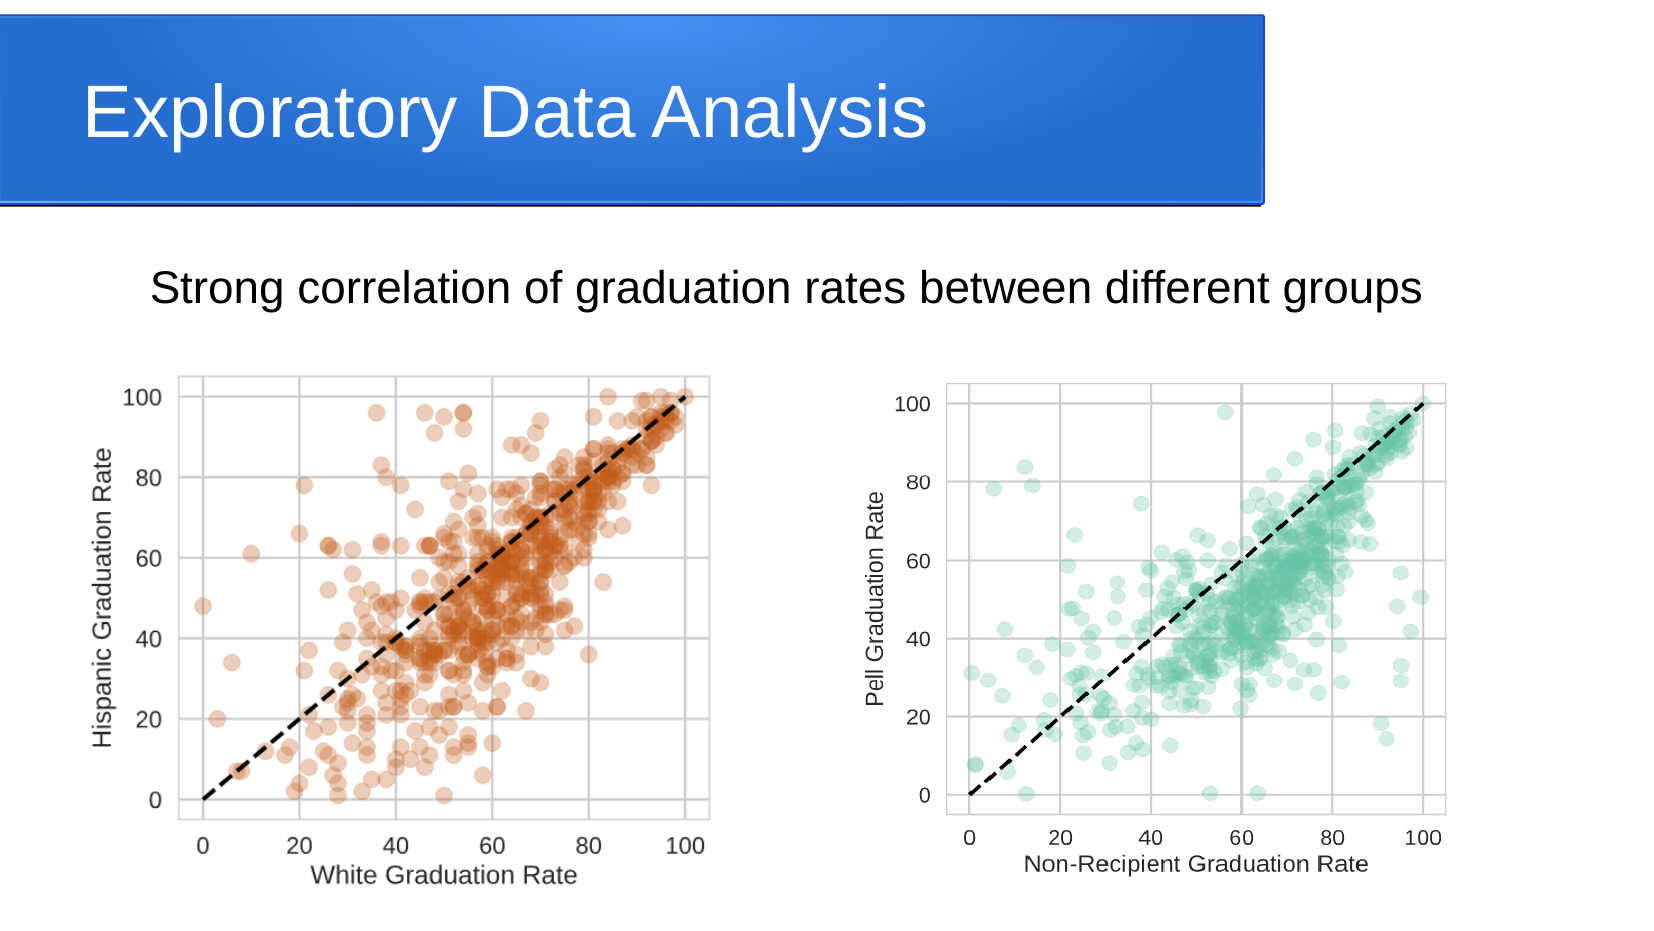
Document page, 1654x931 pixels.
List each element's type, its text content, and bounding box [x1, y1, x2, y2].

picture [82, 374, 721, 901]
title Exploratory Data Analysis [82, 35, 1235, 189]
text_box Strong correlation of graduation rates between different groups [135, 255, 1441, 373]
picture [854, 374, 1456, 886]
